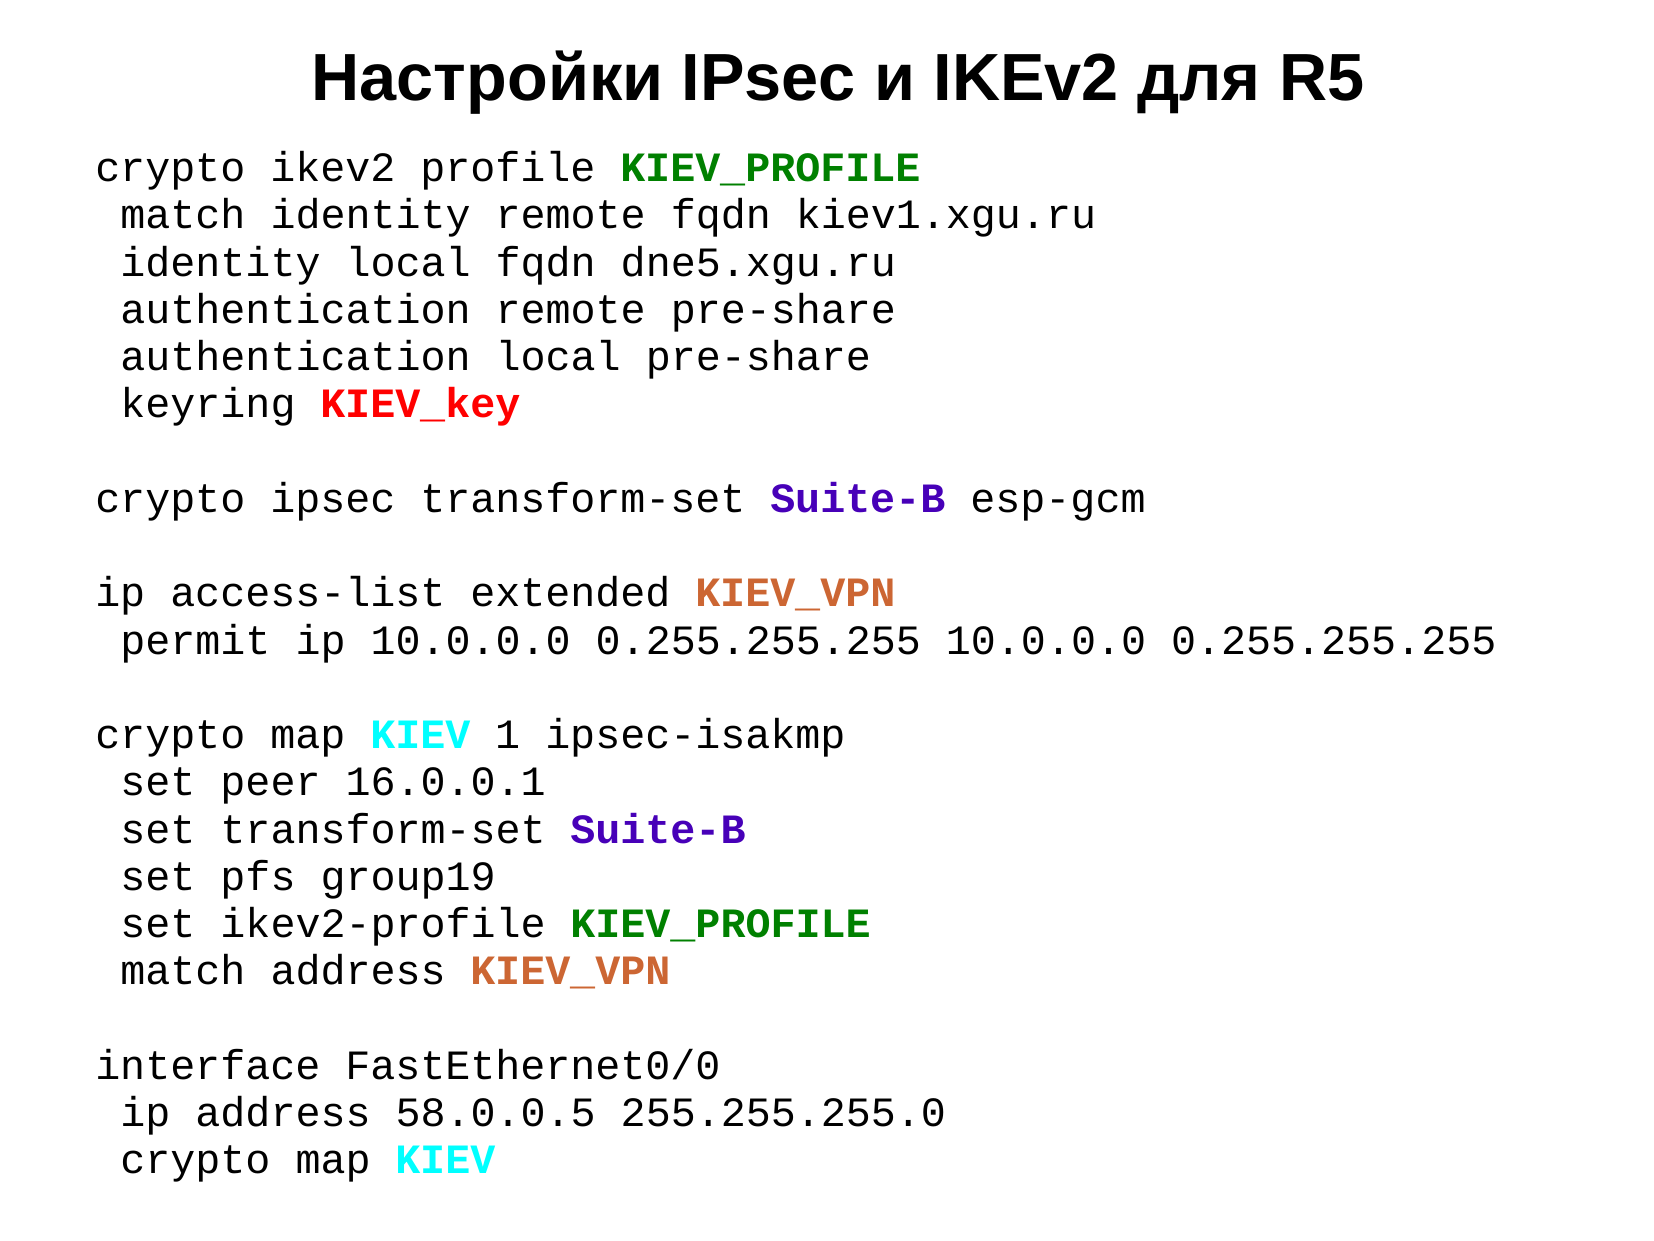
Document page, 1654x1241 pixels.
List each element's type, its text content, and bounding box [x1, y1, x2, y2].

list crypto ikev2 profile KIEV_PROFILE match identity remote fqdn kiev1.xgu.ru identity local fqdn dne5.xgu.ru authentication remote pre-share authentication local pre-share keyring KIEV_key crypto ipsec transform-set Suite-B esp-gcm ip access-list extended KIEV_VPN permit ip 10.0.0.0 0.255.255.255 10.0.0.0 0.255.255.255 crypto map KIEV 1 ipsec-isakmp set peer 16.0.0.1 set transform-set Suite-B set pfs group19 set ikev2-profile KIEV_PROFILE match address KIEV_VPN interface FastEthernet0/0 ip address 58.0.0.5 255.255.255.0 crypto map KIEV [95, 146, 1538, 1227]
text_box Настройки IPsec и IKEv2 для R5 [64, 37, 1613, 121]
